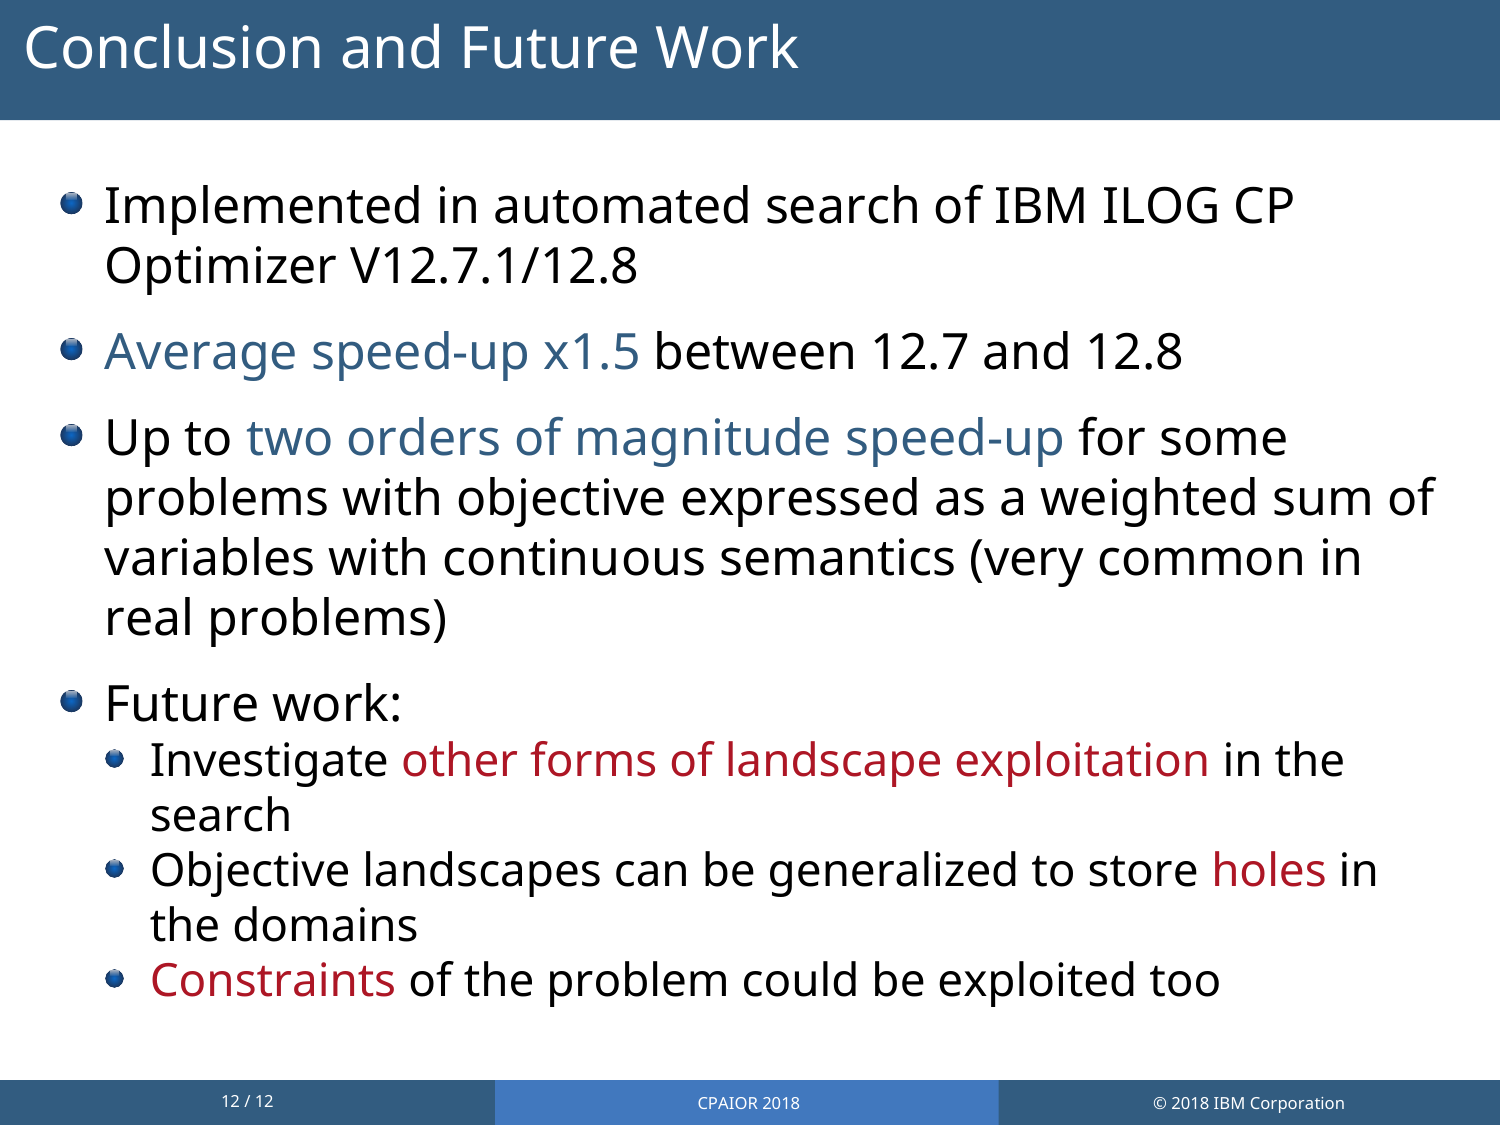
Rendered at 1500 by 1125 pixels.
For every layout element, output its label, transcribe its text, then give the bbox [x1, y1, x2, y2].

list Implemented in automated search of IBM ILOG CP Optimizer V12.7.1/12.8 Average speed-up x1.5 between 12.7 and 12.8 Up to two orders of magnitude speed-up for some problems with objective expressed as a weighted sum of variables with continuous semantics (very common in real problems) Future work: Investigate other forms of landscape exploitation in the search Objective landscapes can be generalized to store holes in the domains Constraints of the problem could be exploited too [45, 165, 1463, 1036]
title Conclusion and Future Work [0, 0, 1500, 121]
